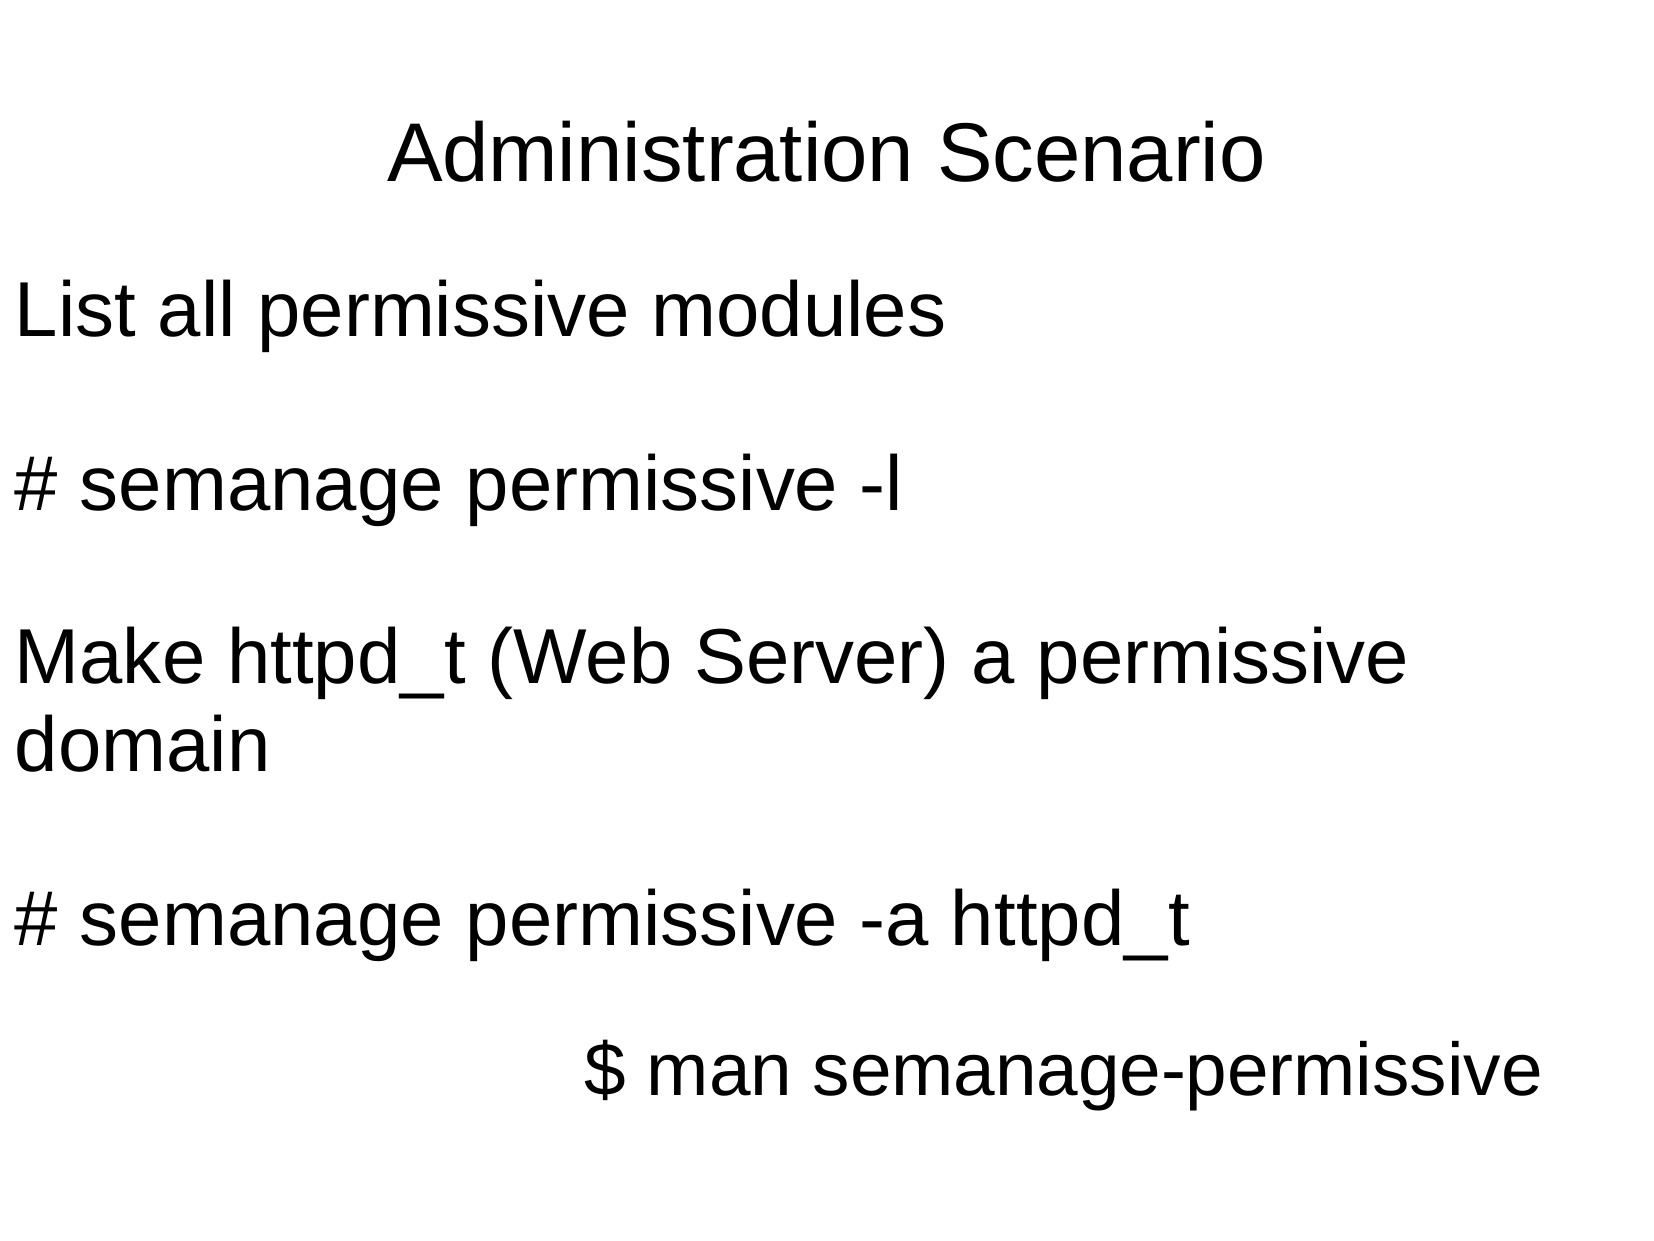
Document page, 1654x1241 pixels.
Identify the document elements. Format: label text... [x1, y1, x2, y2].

text_box $ man semanage-permissive [570, 1020, 1591, 1203]
text_box List all permissive modules # semanage permissive -l Make httpd_t (Web Server) a permissive domain # semanage permissive -a httpd_t [0, 258, 1636, 969]
title Administration Scenario [82, 49, 1571, 257]
